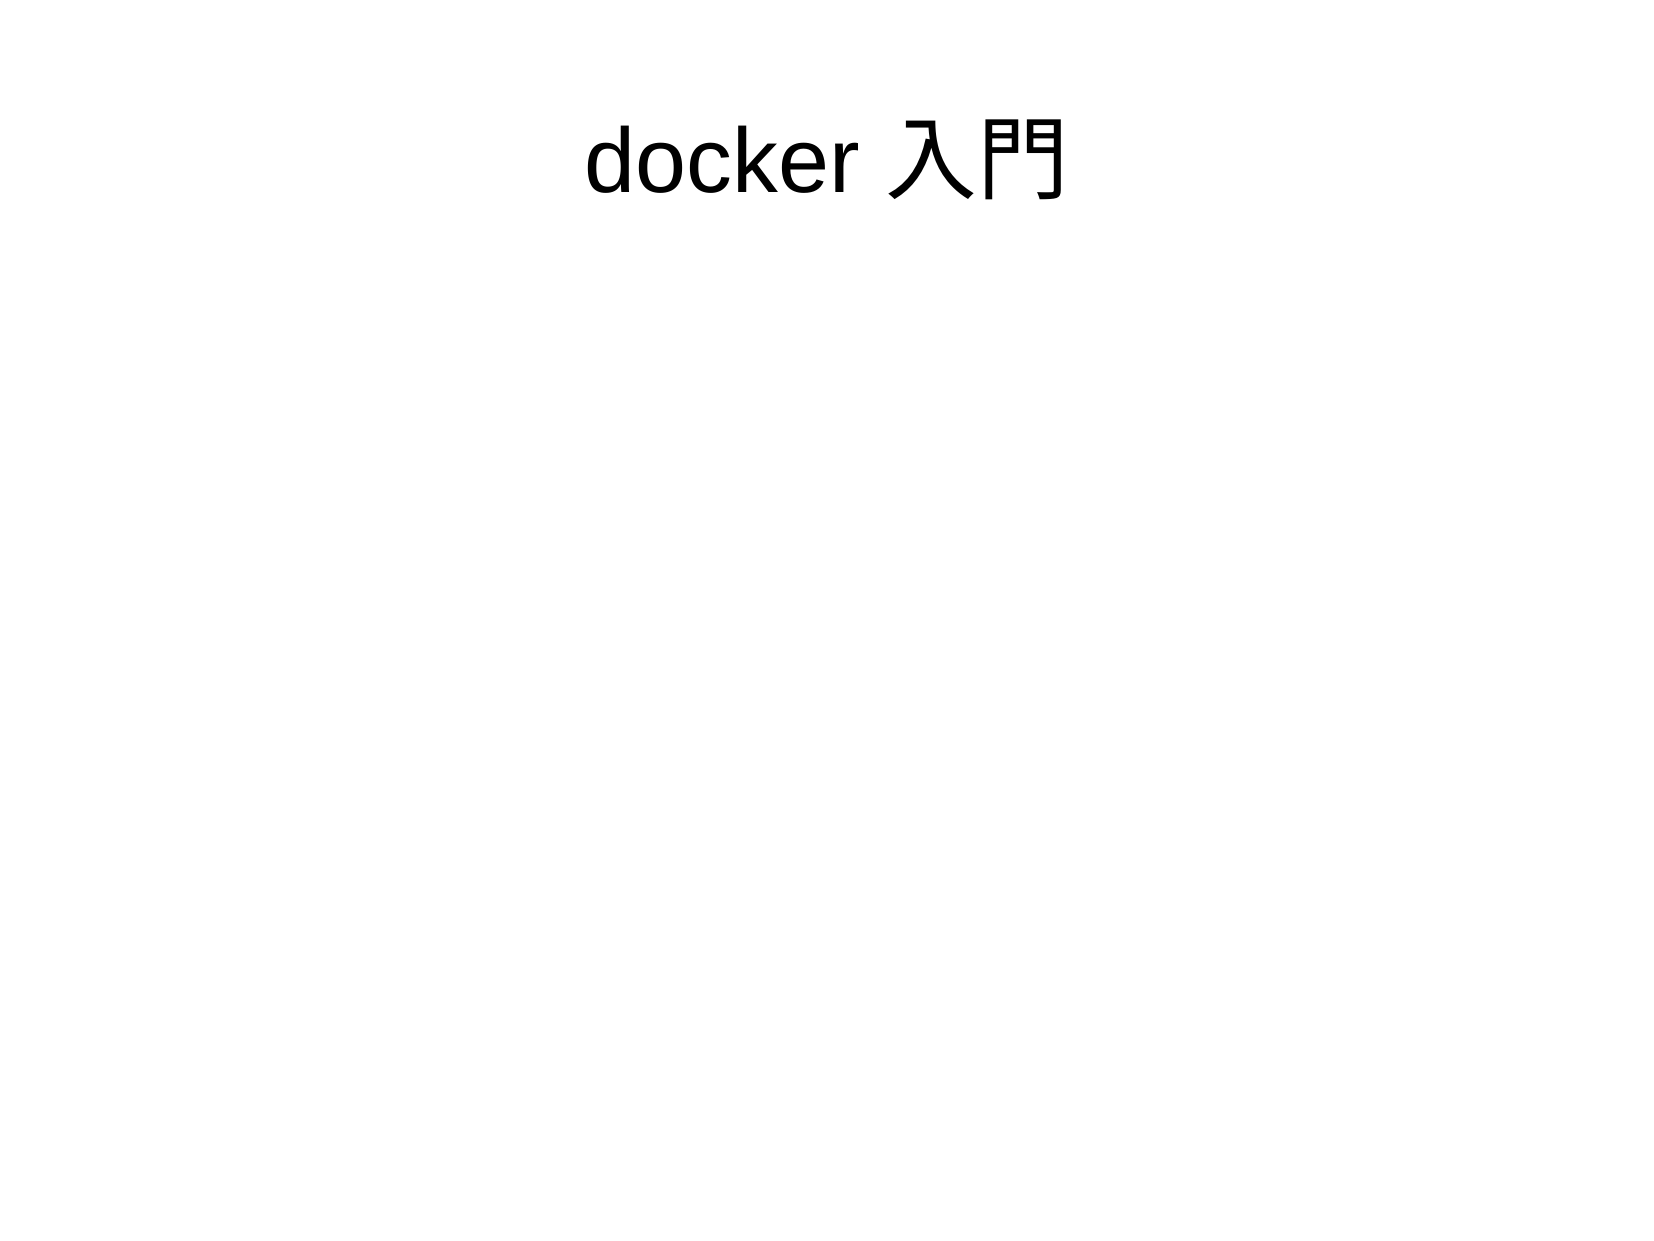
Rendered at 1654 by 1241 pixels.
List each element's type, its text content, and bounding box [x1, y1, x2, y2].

title docker 入門 [82, 49, 1571, 257]
